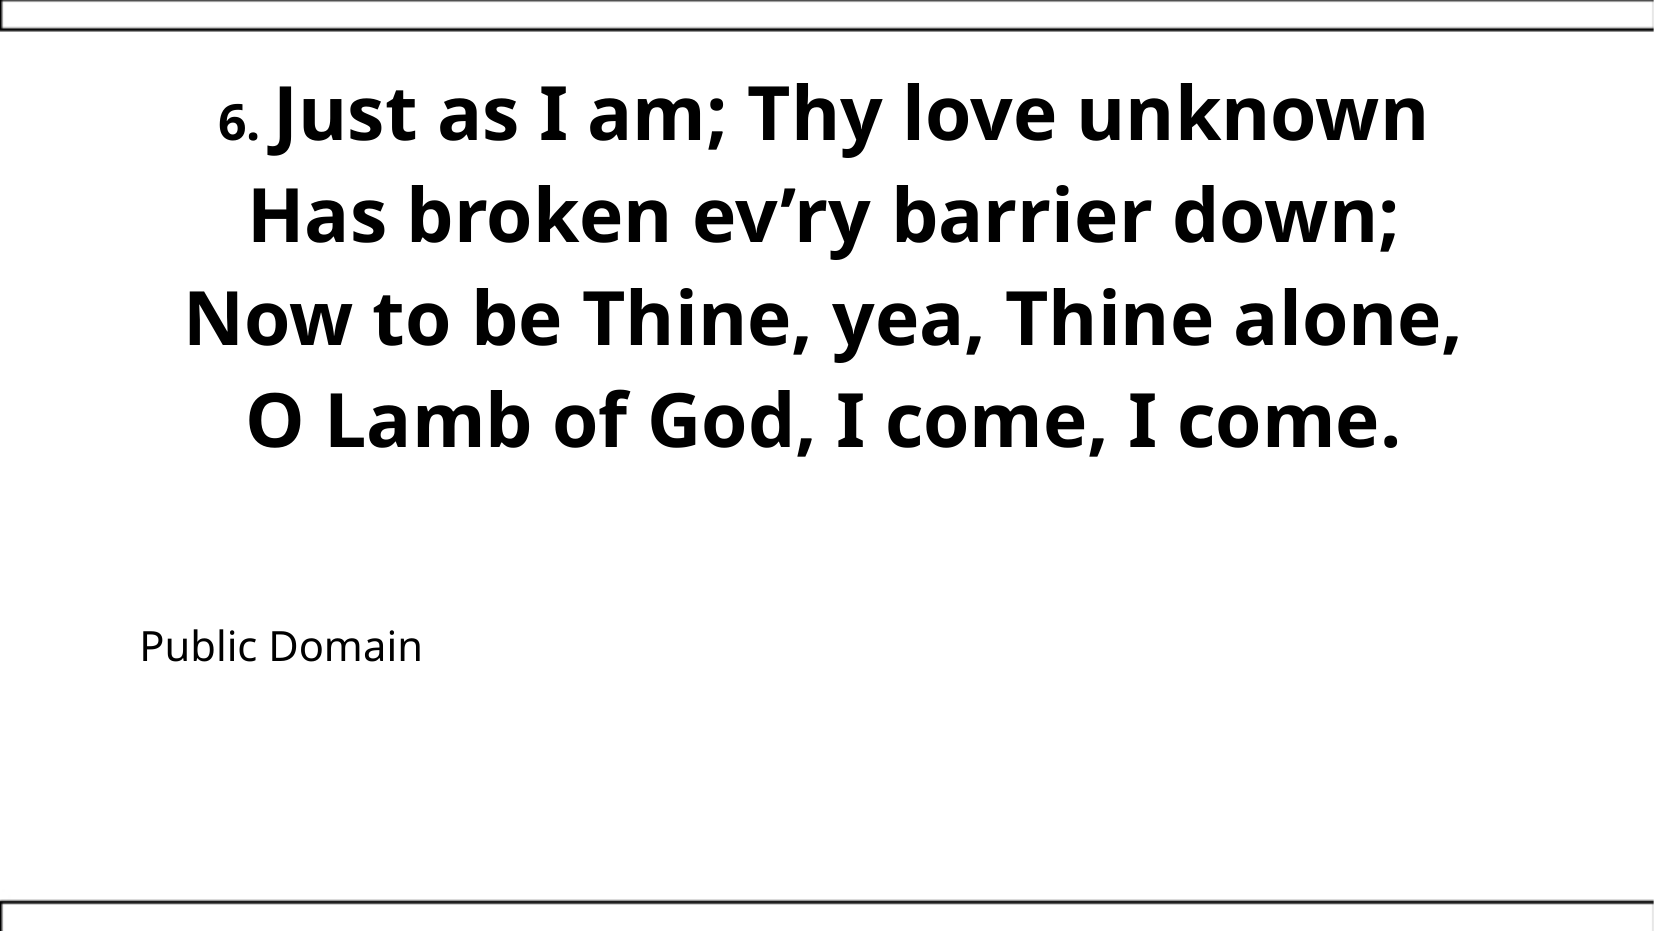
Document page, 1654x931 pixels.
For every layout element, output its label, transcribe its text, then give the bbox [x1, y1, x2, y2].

text_box 6. Just as I am; Thy love unknown Has broken ev’ry barrier down; Now to be Thine, yea, Thine alone, O Lamb of God, I come, I come. Public Domain [81, 53, 1567, 691]
picture [0, 0, 1654, 931]
